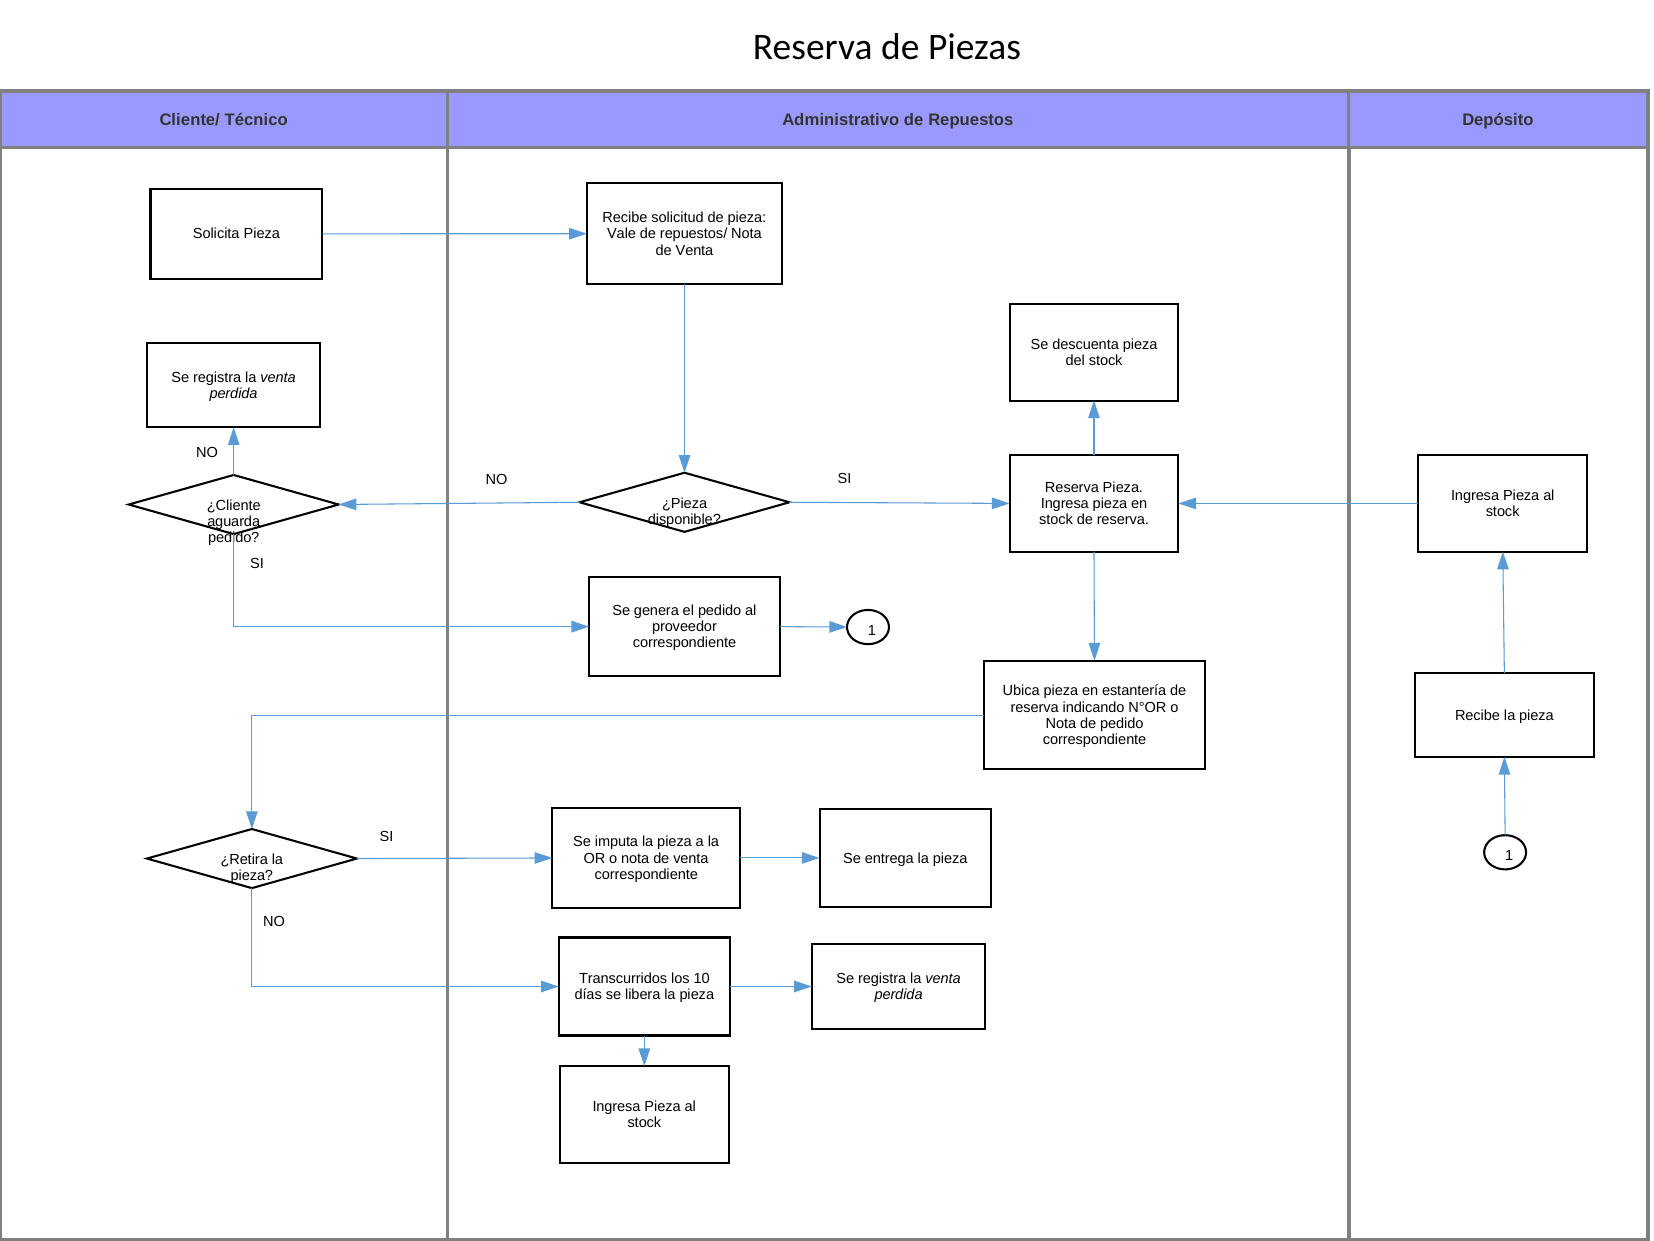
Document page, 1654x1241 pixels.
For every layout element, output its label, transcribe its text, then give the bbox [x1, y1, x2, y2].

text_box NO [180, 437, 234, 468]
text_box Se registra la venta perdida [811, 944, 986, 1029]
text_box NO [247, 906, 301, 937]
text_box 1 [1484, 835, 1527, 870]
text_box Depósito [1348, 90, 1648, 148]
text_box ¿Retira la pieza? [146, 829, 356, 889]
text_box 1 [847, 609, 889, 645]
text_box Se genera el pedido al proveedor correspondiente [589, 577, 780, 676]
text_box Administrativo de Repuestos [447, 90, 1347, 148]
text_box Recibe la pieza [1414, 673, 1595, 757]
text_box Recibe solicitud de pieza: Vale de repuestos/ Nota de Venta [586, 183, 783, 285]
text_box ¿Cliente aguarda pedido? [128, 475, 338, 535]
text_box NO [469, 463, 523, 495]
text_box Se registra la venta perdida [146, 343, 321, 428]
text_box Ingresa Pieza al stock [1418, 455, 1588, 552]
text_box ¿Pieza disponible? [580, 472, 789, 532]
text_box Ubica pieza en estantería de reserva indicando N°OR o Nota de pedido correspondiente [983, 660, 1206, 770]
text_box SI [362, 821, 410, 853]
text_box SI [233, 547, 281, 579]
text_box Se descuenta pieza del stock [1009, 304, 1179, 401]
text_box Ingresa Pieza al stock [559, 1066, 729, 1163]
text_box Transcurridos los 10 días se libera la pieza [558, 937, 731, 1036]
text_box Se entrega la pieza [819, 808, 991, 907]
text_box Solicita Pieza [150, 189, 323, 279]
text_box Cliente/ Técnico [0, 90, 447, 148]
text_box Reserva de Piezas [652, 14, 1131, 75]
text_box Se imputa la pieza a la OR o nota de venta correspondiente [552, 807, 740, 909]
text_box SI [820, 462, 869, 494]
text_box Reserva Pieza. Ingresa pieza en stock de reserva. [1009, 455, 1179, 552]
